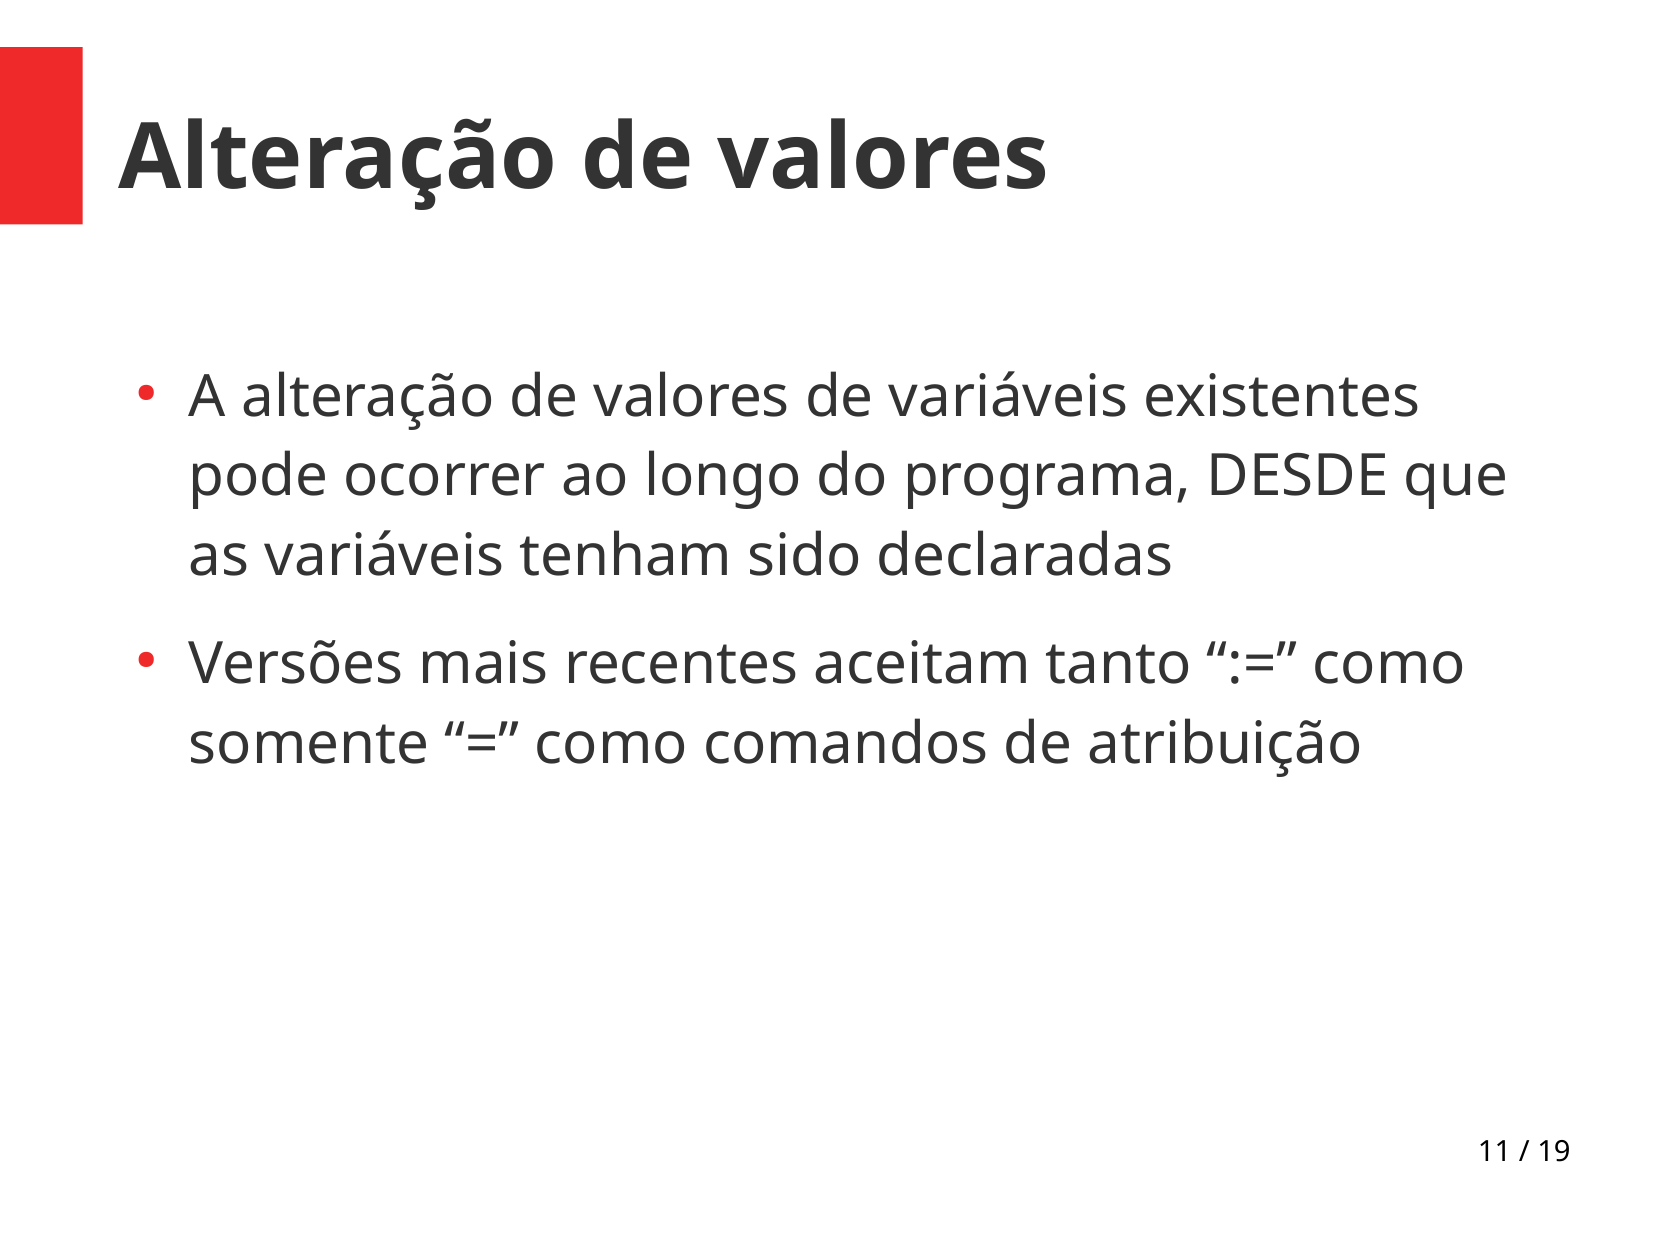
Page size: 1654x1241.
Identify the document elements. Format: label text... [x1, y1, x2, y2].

list A alteração de valores de variáveis existentes pode ocorrer ao longo do programa, DESDE que as variáveis tenham sido declaradas Versões mais recentes aceitam tanto “:=” como somente “=” como comandos de atribuição [118, 354, 1536, 1074]
title Alteração de valores [118, 49, 1571, 257]
